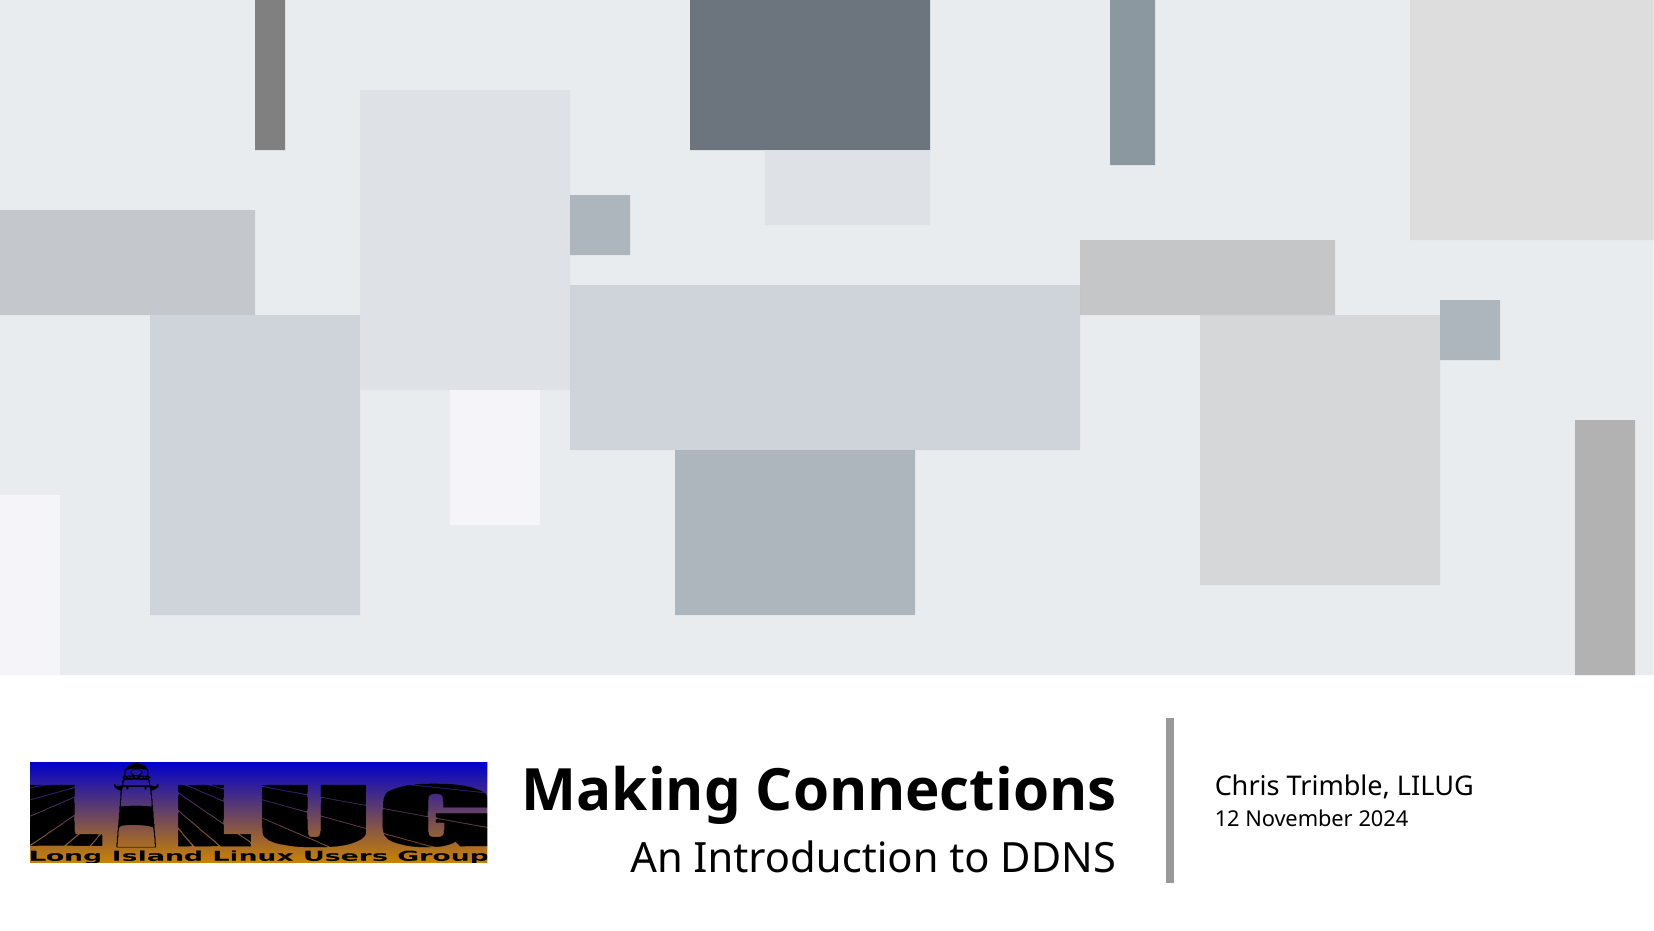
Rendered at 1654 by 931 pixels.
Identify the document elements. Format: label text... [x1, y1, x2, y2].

picture [30, 762, 488, 863]
text_box Making Connections An Introduction to DDNS [412, 740, 1131, 931]
text_box Chris Trimble, LILUG 12 November 2024 [1200, 759, 1591, 841]
